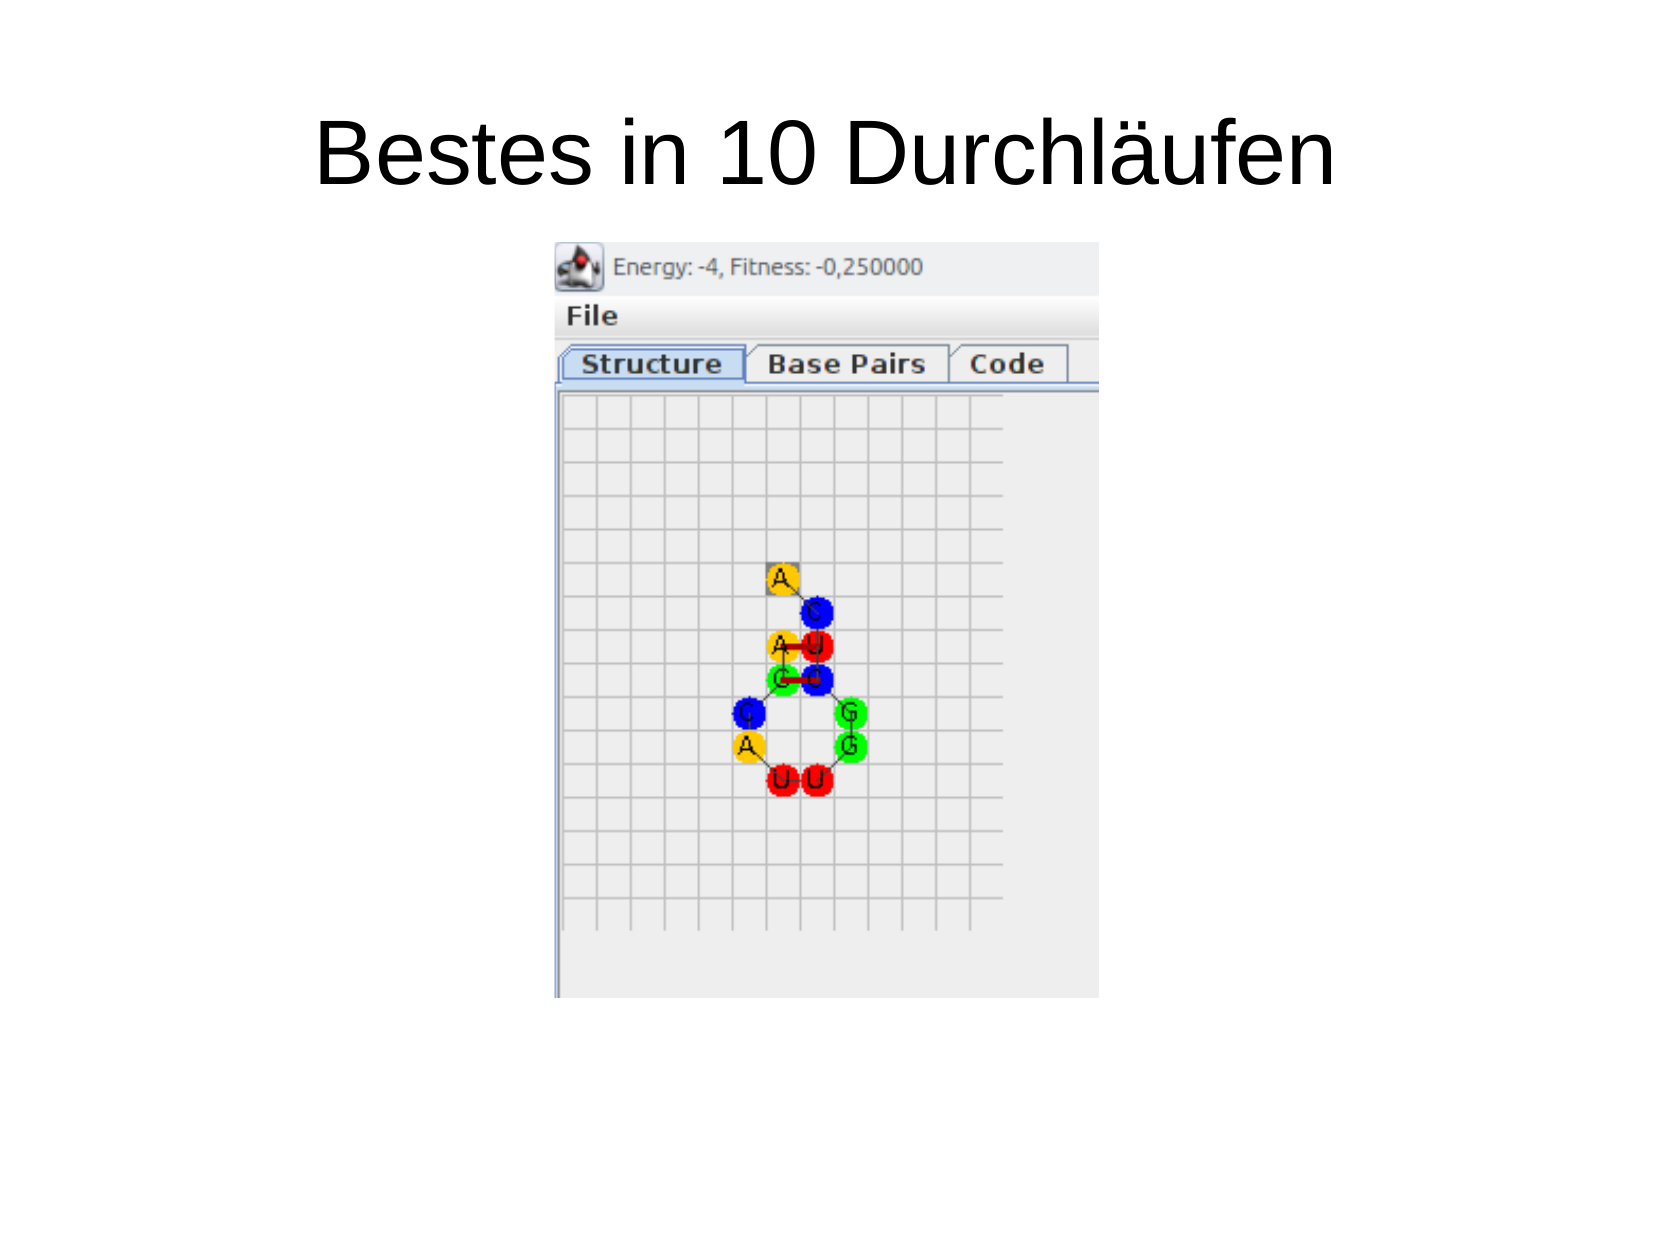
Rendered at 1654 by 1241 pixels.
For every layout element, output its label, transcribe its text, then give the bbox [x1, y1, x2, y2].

picture [554, 242, 1099, 998]
title Bestes in 10 Durchläufen [82, 49, 1571, 257]
